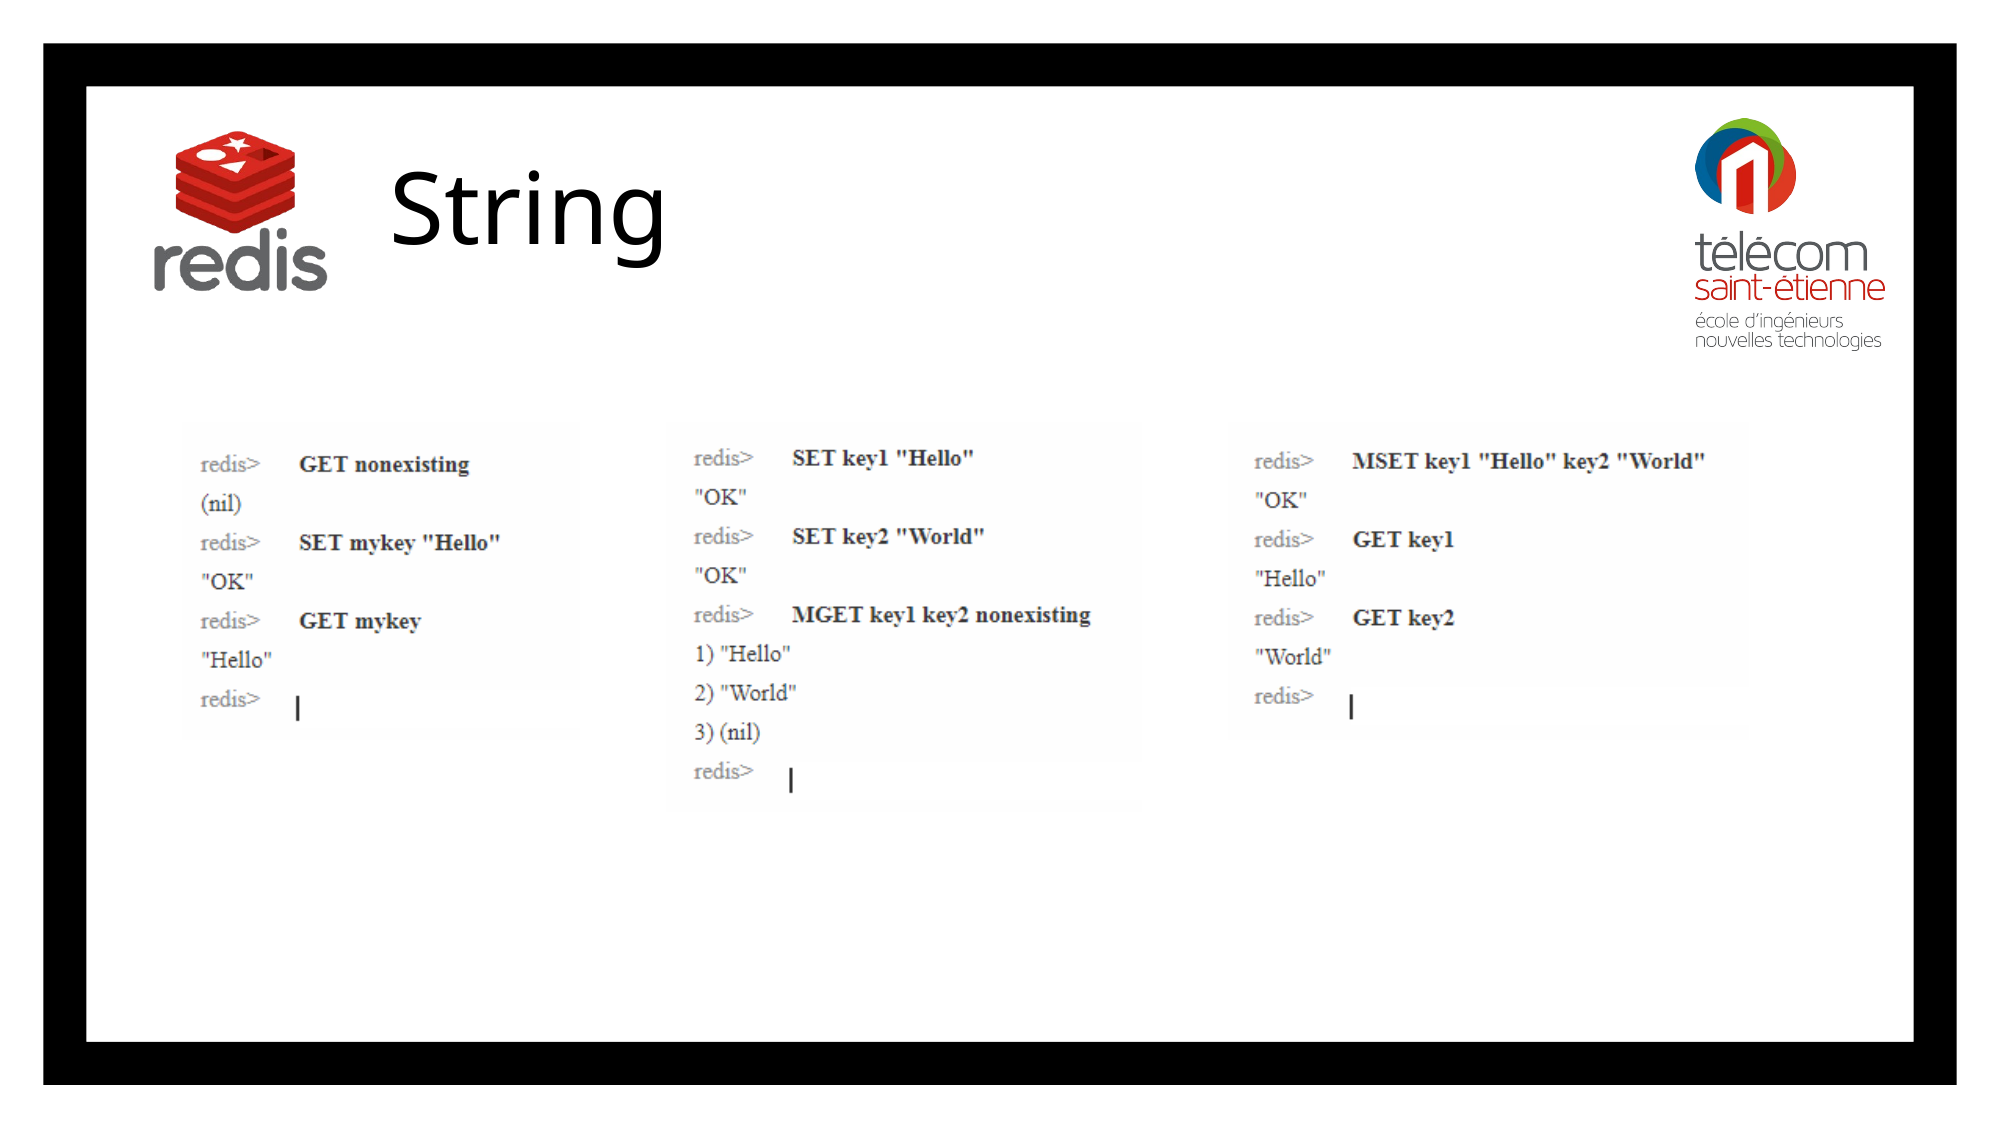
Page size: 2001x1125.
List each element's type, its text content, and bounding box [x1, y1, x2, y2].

picture [1228, 422, 1749, 740]
picture [1715, 134, 1730, 138]
picture [129, 116, 351, 304]
picture [666, 422, 1142, 812]
picture [1695, 118, 1885, 351]
picture [182, 422, 580, 740]
title String [369, 138, 1849, 304]
